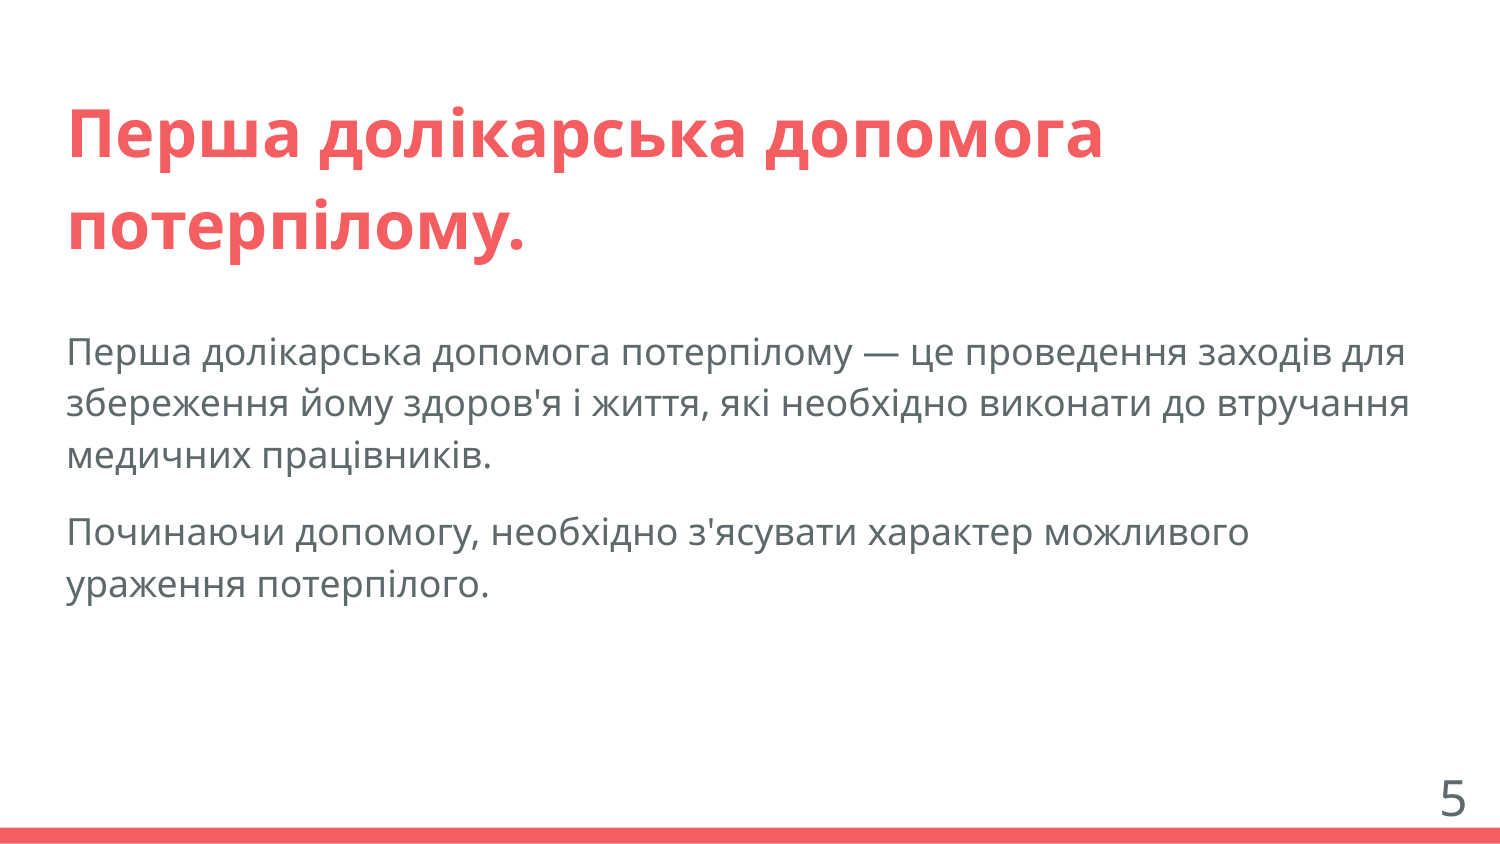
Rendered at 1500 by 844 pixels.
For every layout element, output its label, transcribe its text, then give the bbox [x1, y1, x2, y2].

slide_number <number> [1392, 767, 1483, 833]
title Перша долікарська допомога потерпілому. [51, 64, 1449, 167]
list Перша долікарська допомога потерпілому — це проведення заходів для збереження йому здоров'я і життя, які необхідно виконати до втручання медичних працівників. Починаючи допомогу, необхідно з'ясувати характер можливого ураження потерпілого. [51, 305, 1449, 750]
